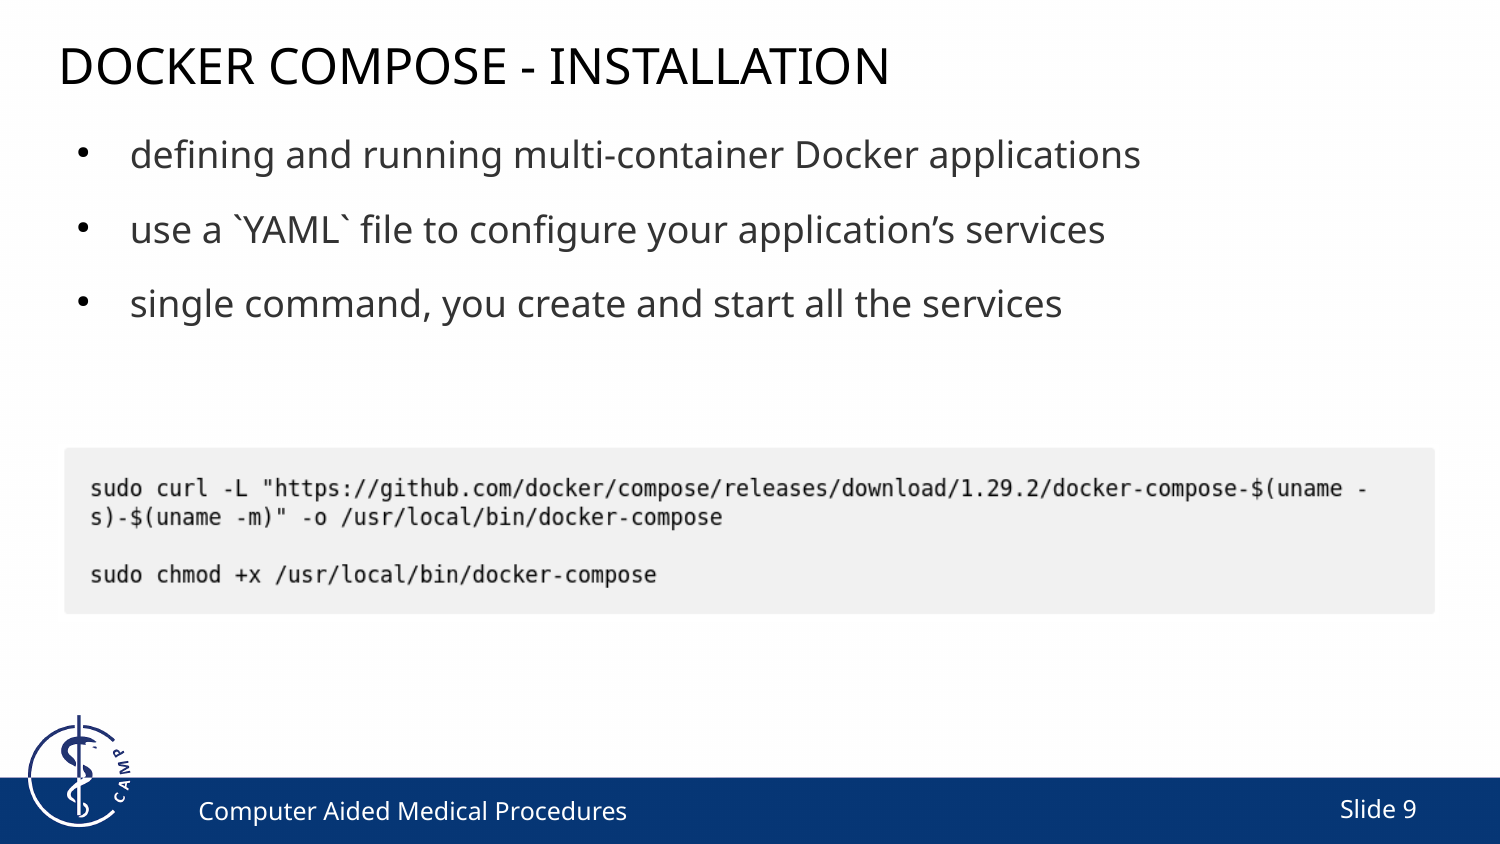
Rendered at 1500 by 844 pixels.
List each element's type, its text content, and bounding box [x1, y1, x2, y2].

list defining and running multi-container Docker applications use a `YAML` file to configure your application’s services single command, you create and start all the services [58, 131, 1441, 760]
text_box Computer Aided Medical Procedures [183, 778, 800, 844]
text_box Slide <number> [1325, 778, 1500, 844]
title DOCKER COMPOSE - INSTALLATION [58, 28, 1438, 104]
picture [0, 0, 1500, 844]
